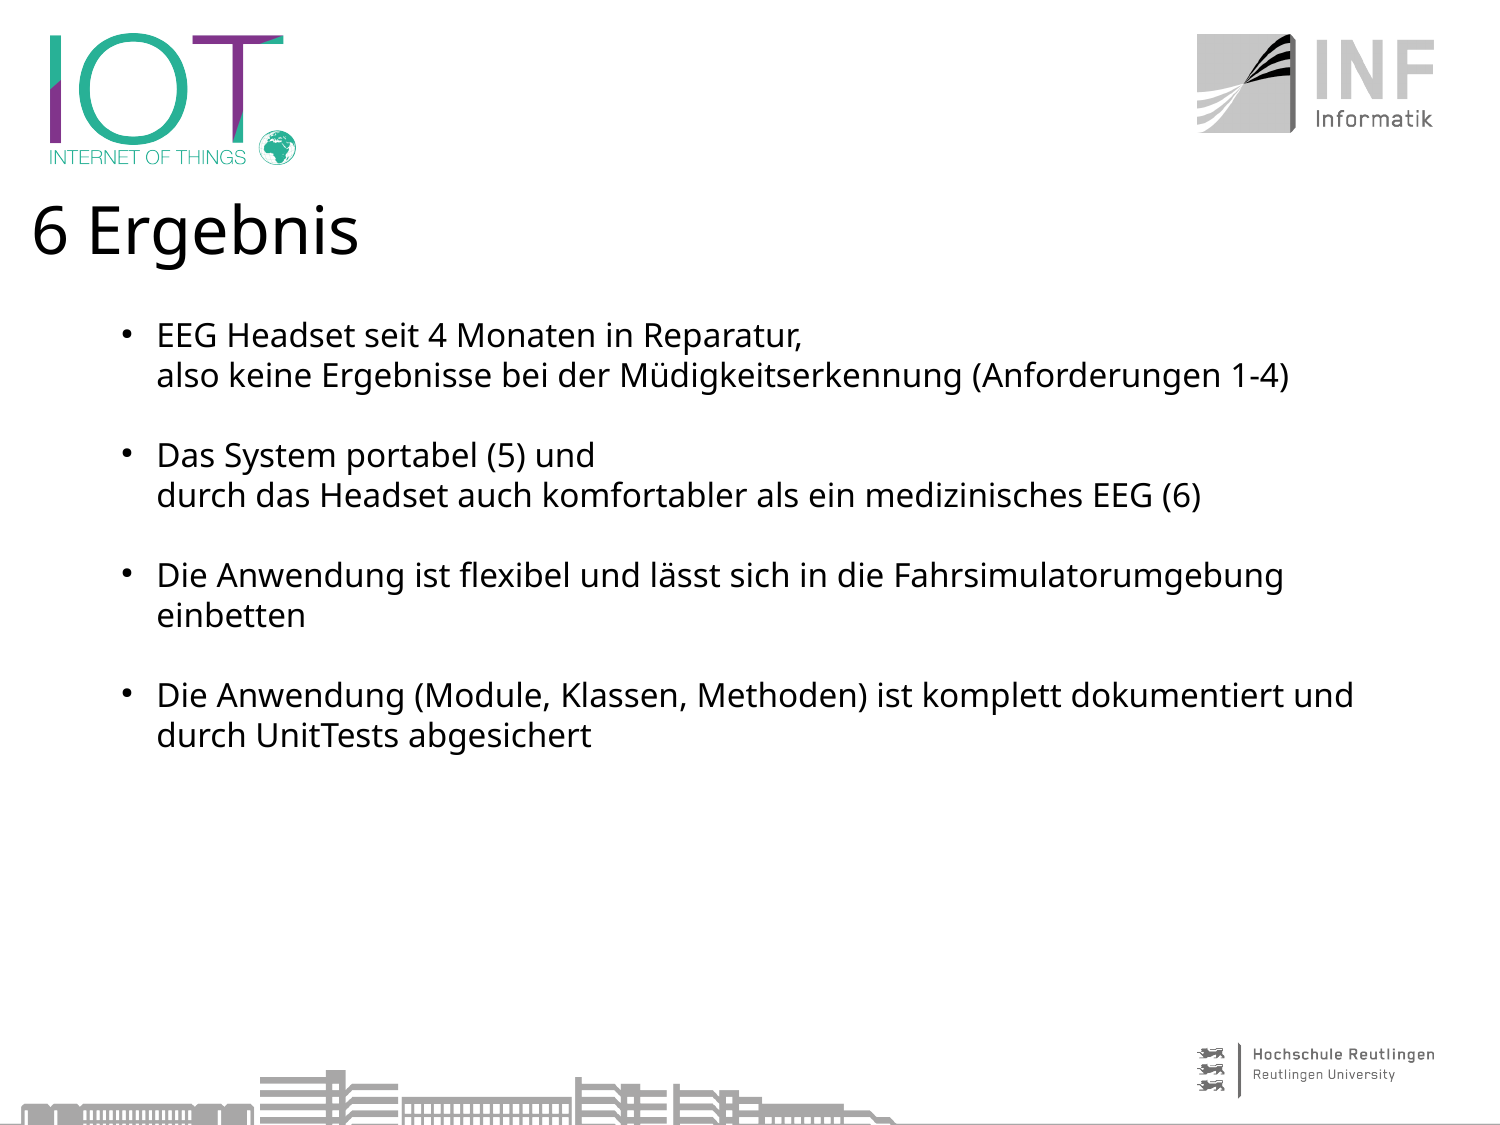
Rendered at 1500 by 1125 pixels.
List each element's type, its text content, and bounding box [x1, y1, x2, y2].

picture [1197, 34, 1434, 133]
text_box 6 Ergebnis [16, 180, 1464, 284]
picture [0, 1042, 1500, 1125]
text_box EEG Headset seit 4 Monaten in Reparatur, also keine Ergebnisse bei der Müdigkeitserkennung (Anforderungen 1-4) Das System portabel (5) und durch das Headset auch komfortabler als ein medizinisches EEG (6) Die Anwendung ist flexibel und lässt sich in die Fahrsimulatorumgebung einbetten Die Anwendung (Module, Klassen, Methoden) ist komplett dokumentiert und durch UnitTests abgesichert [106, 307, 1430, 1040]
picture [50, 33, 296, 165]
